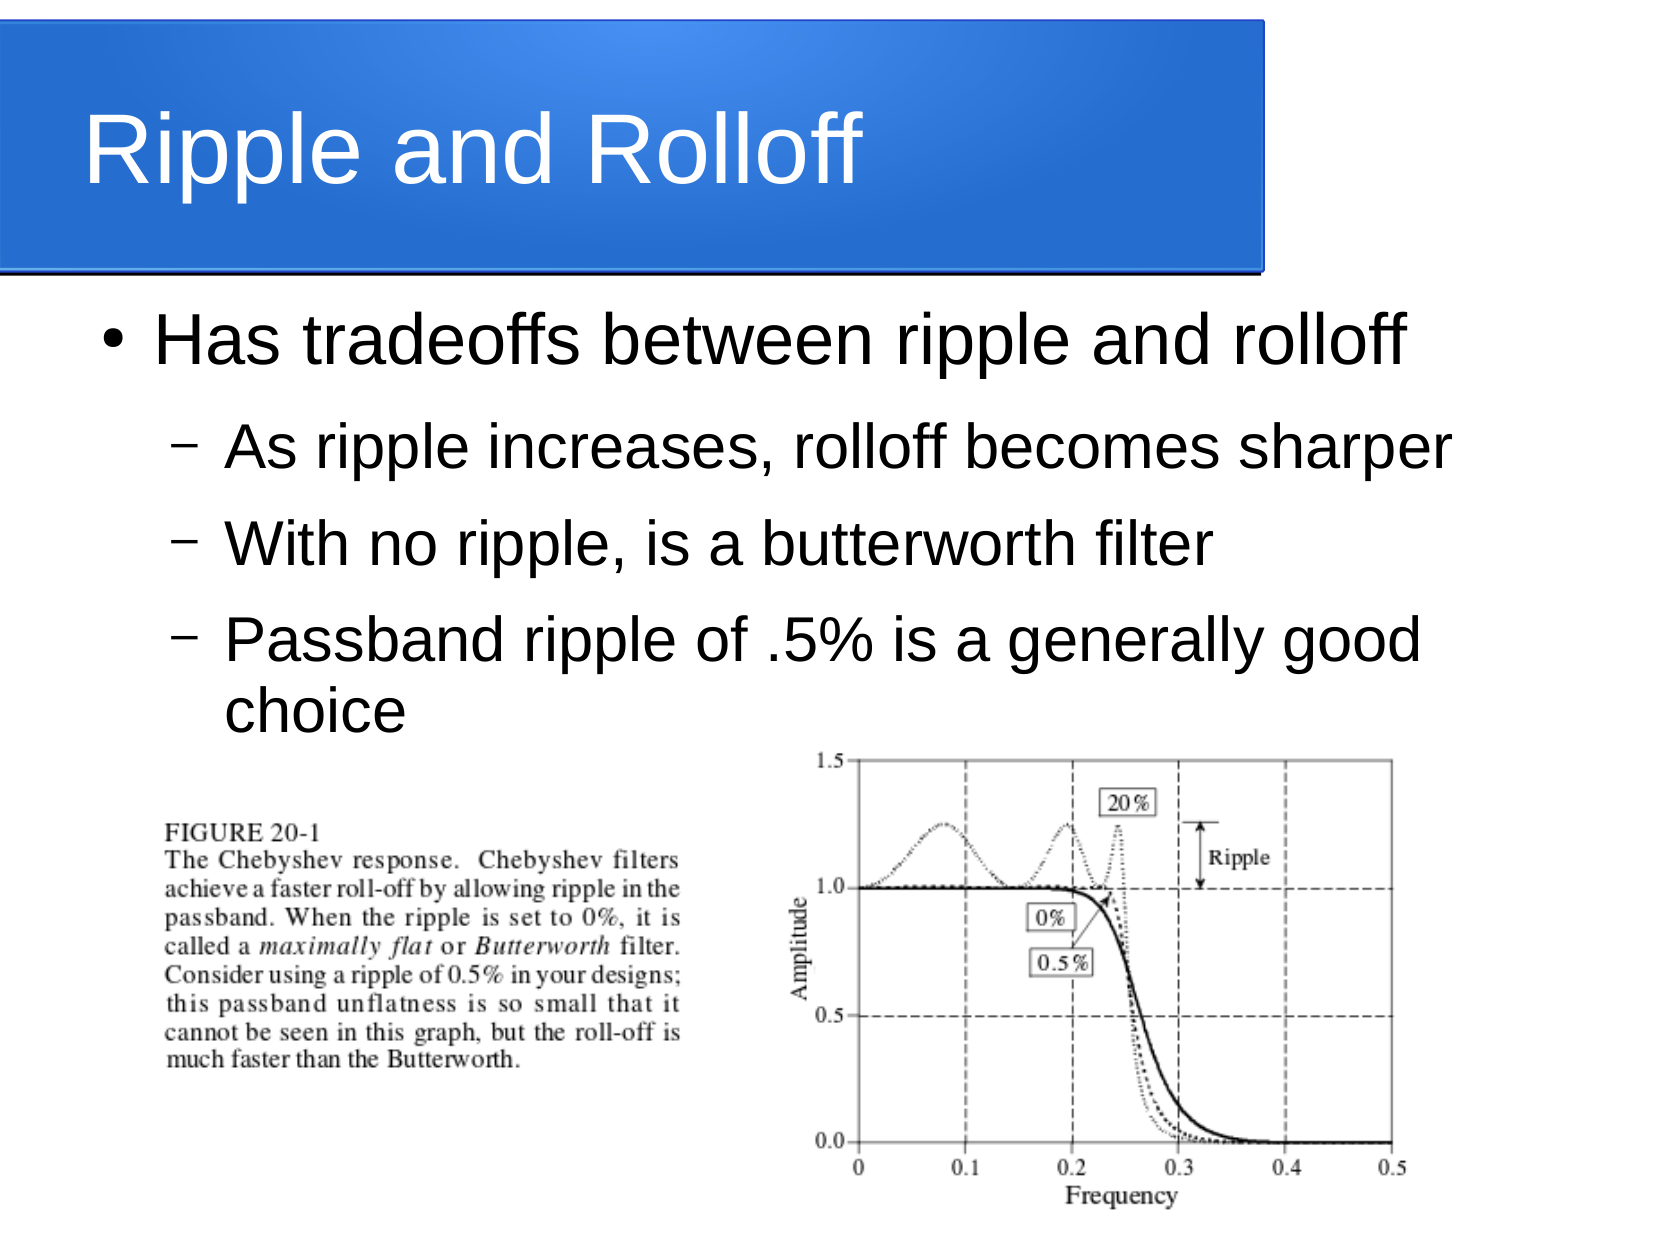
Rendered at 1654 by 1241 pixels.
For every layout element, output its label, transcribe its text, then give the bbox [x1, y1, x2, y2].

list Has tradeoffs between ripple and rolloff As ripple increases, rolloff becomes sharper With no ripple, is a butterworth filter Passband ripple of .5% is a generally good choice [82, 299, 1571, 1019]
title Ripple and Rolloff [82, 47, 1235, 252]
picture [140, 734, 1447, 1216]
